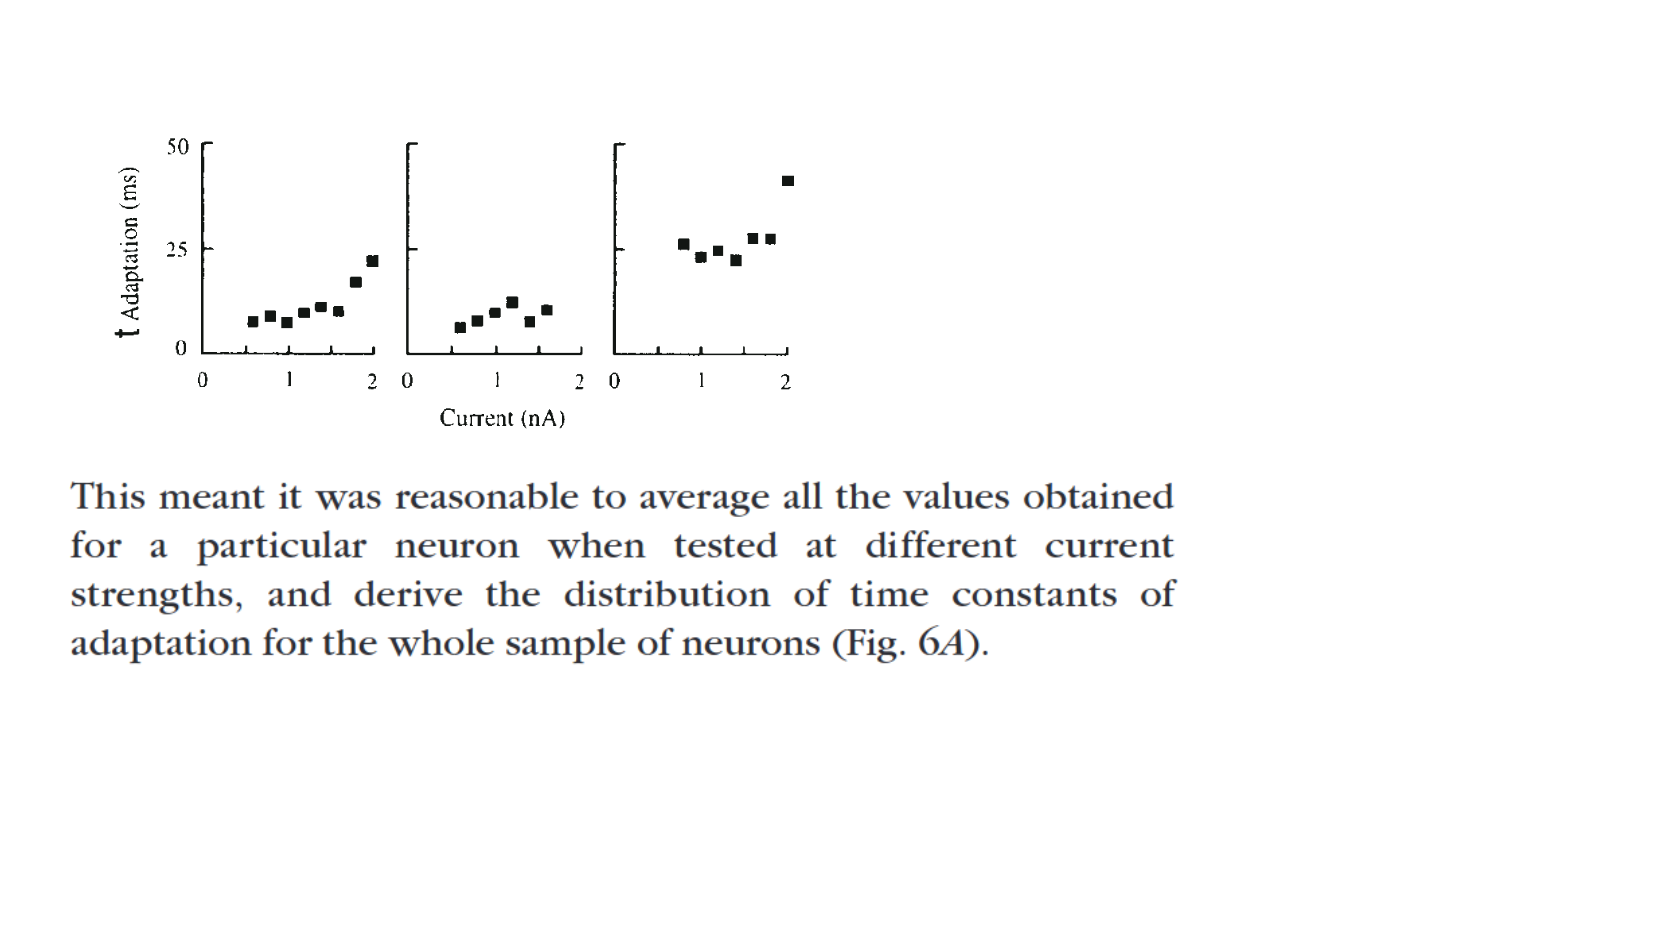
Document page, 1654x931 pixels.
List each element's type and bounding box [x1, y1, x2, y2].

picture [60, 479, 1246, 666]
picture [90, 134, 826, 429]
